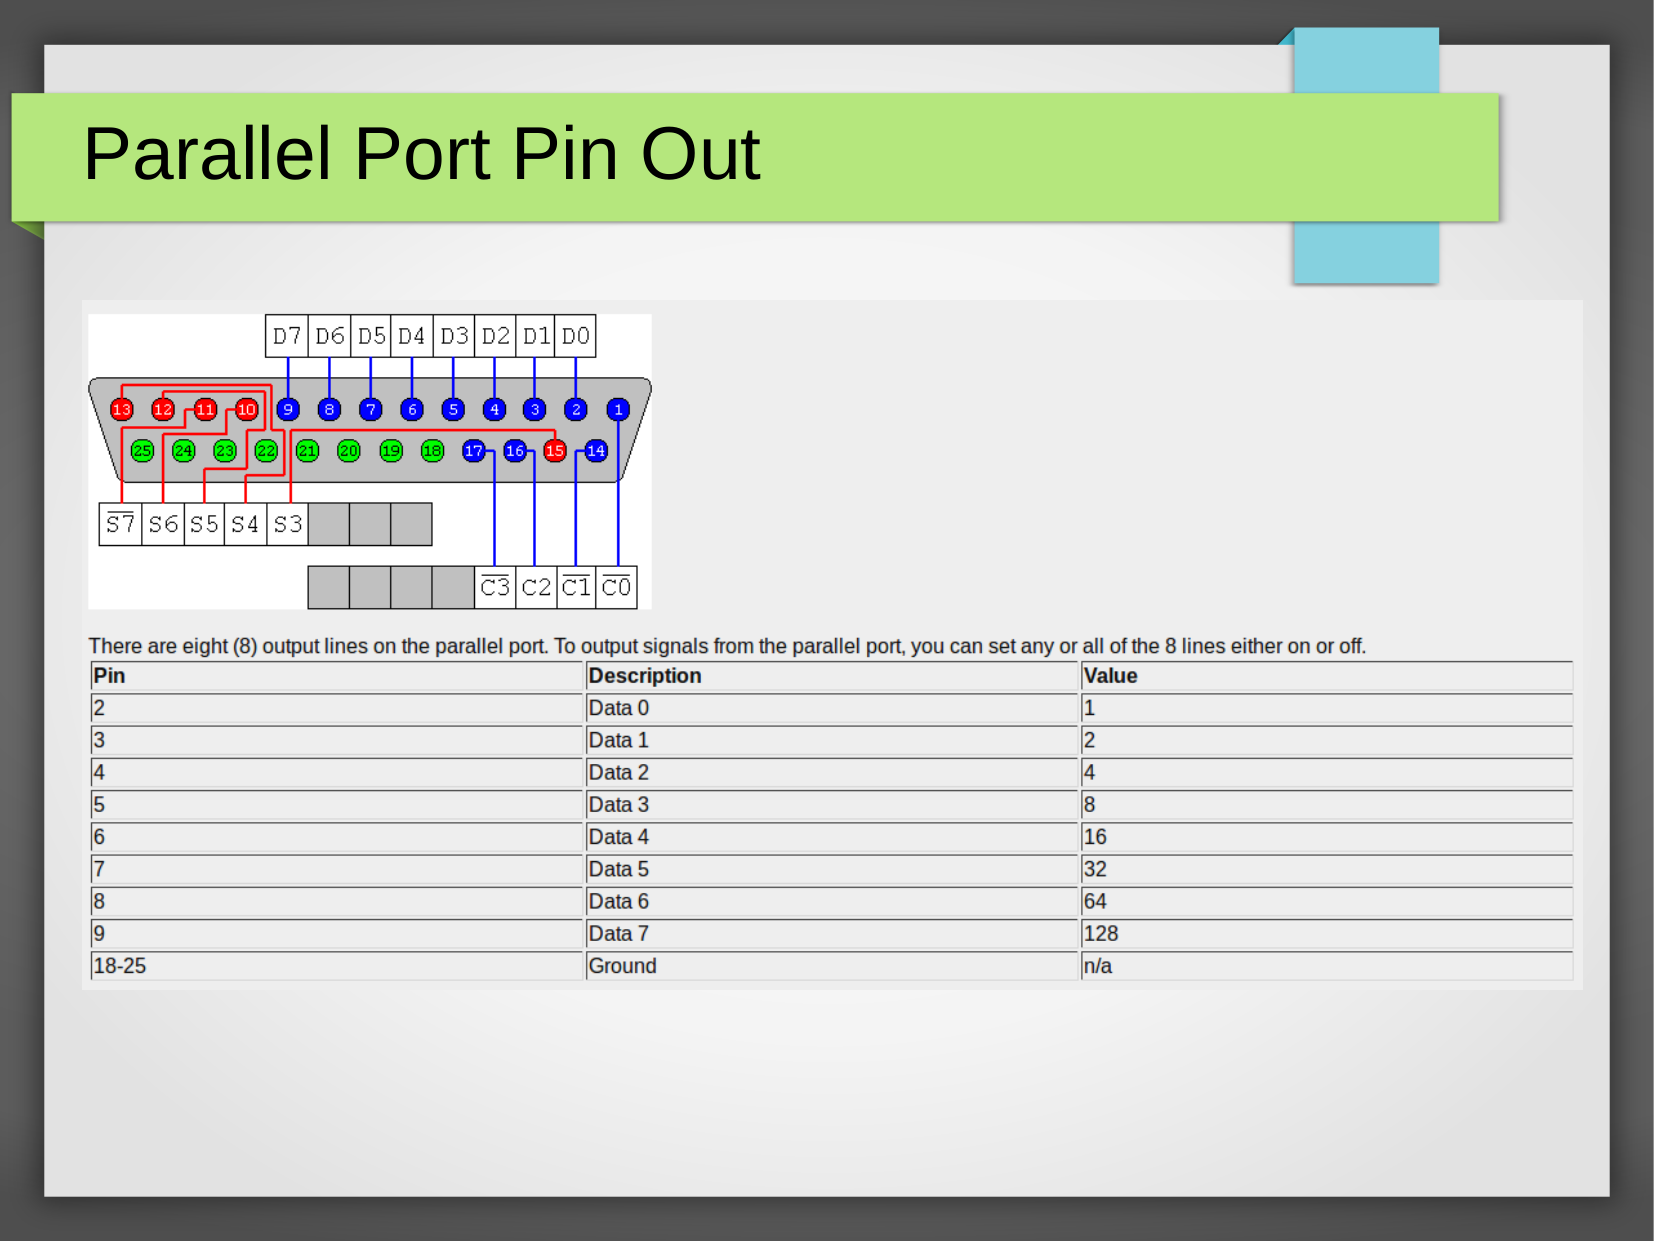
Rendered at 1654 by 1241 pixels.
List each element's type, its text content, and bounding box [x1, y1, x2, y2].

picture [0, 0, 1654, 1241]
title Parallel Port Pin Out [82, 94, 1264, 213]
